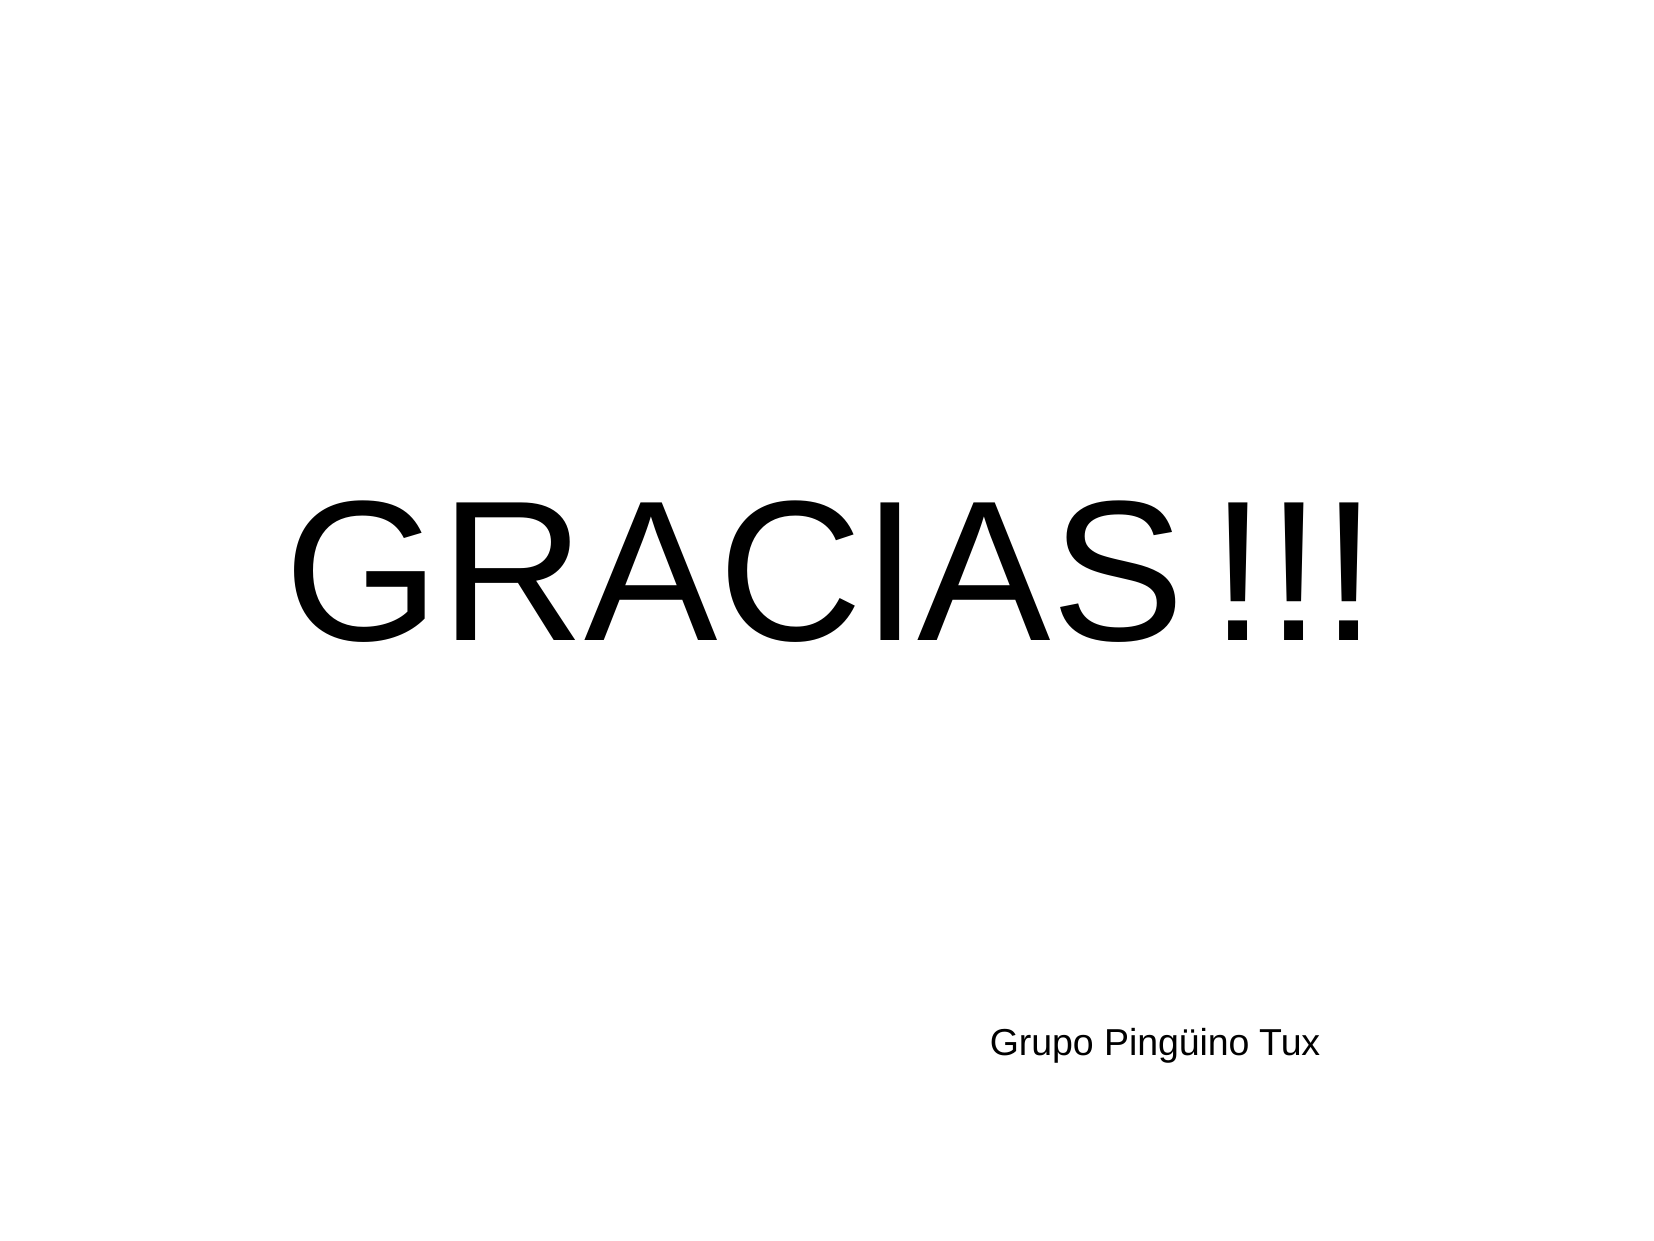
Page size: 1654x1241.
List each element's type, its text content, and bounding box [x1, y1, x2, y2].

text_box Grupo Pingüino Tux [975, 1014, 1336, 1071]
title GRACIAS !!! [86, 459, 1576, 684]
